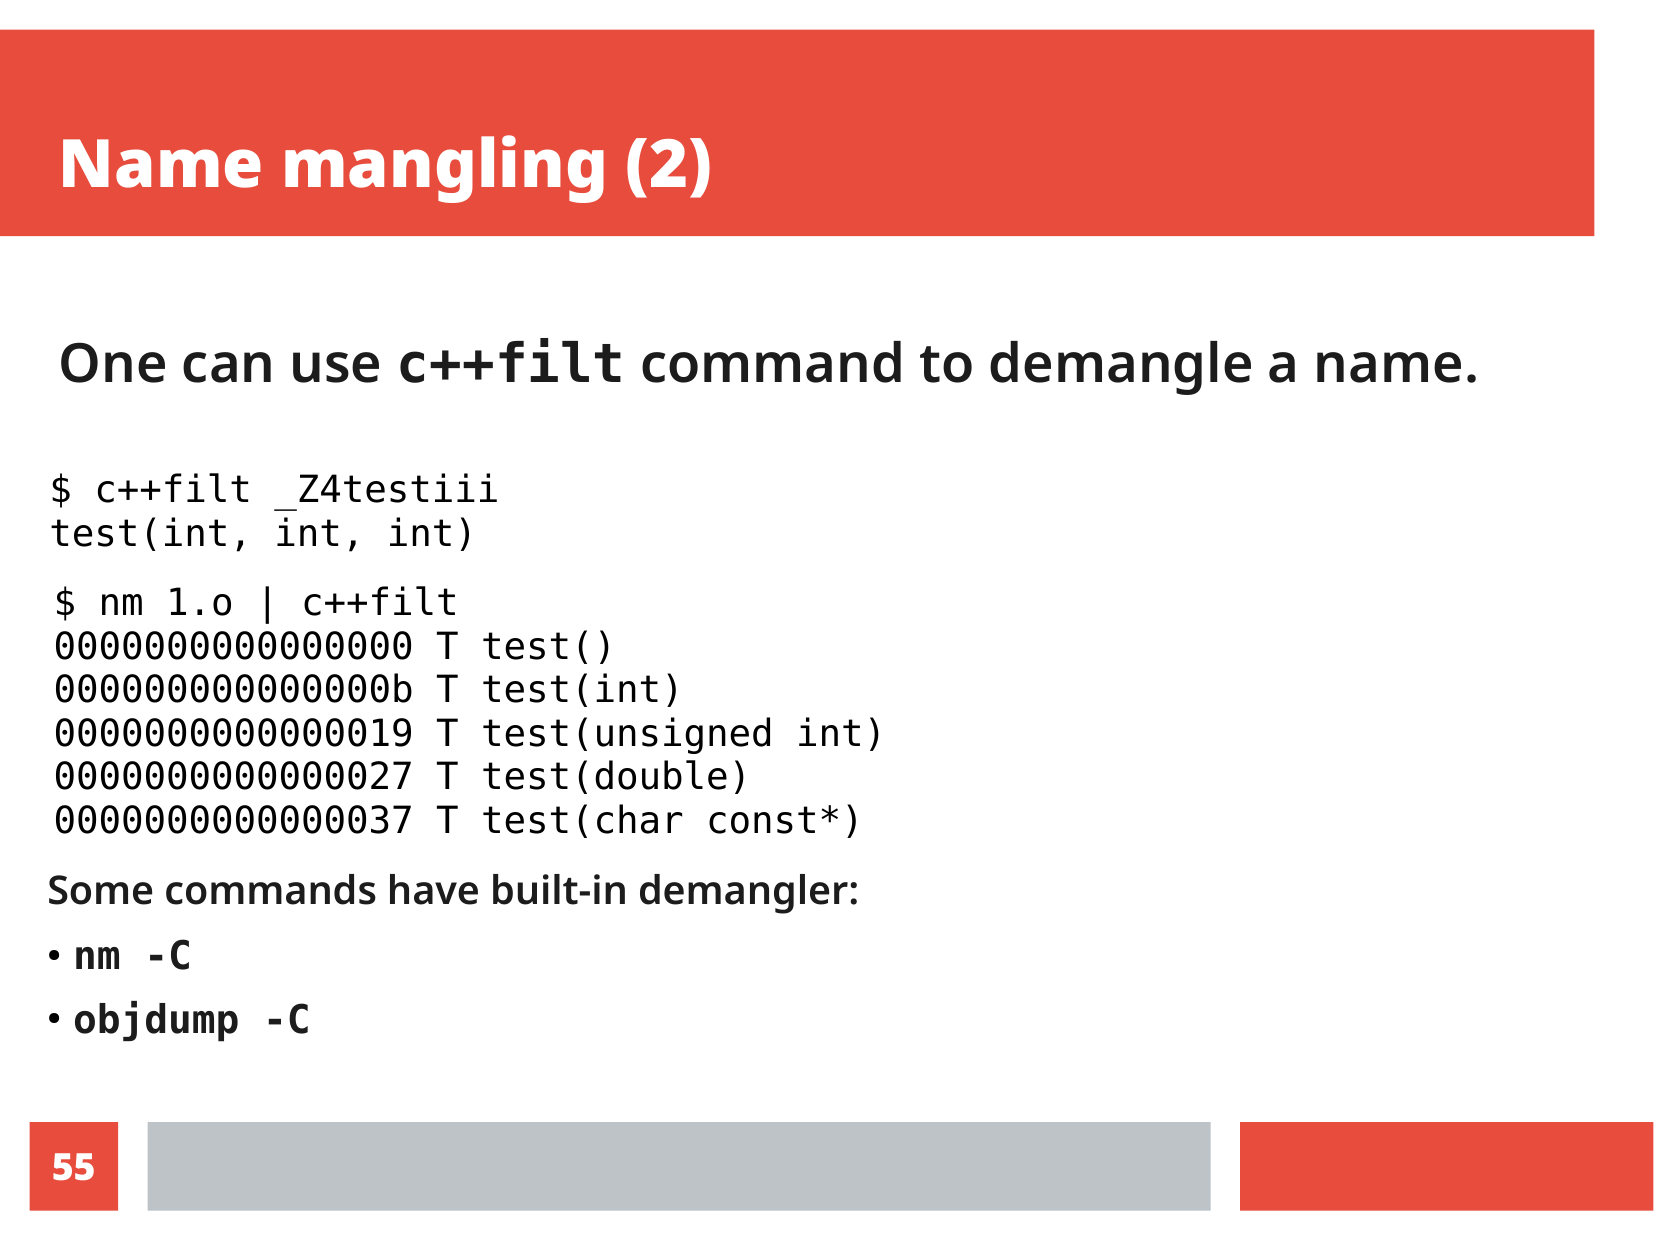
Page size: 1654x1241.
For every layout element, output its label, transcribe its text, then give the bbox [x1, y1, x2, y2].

title Name mangling (2) [59, 59, 1595, 207]
text_box $ nm 1.o | c++filt 0000000000000000 T test() 000000000000000b T test(int) 0000000000000019 T test(unsigned int) 0000000000000027 T test(double) 0000000000000037 T test(char const*) [38, 573, 1134, 981]
list Some commands have built-in demangler: nm -C objdump -C [47, 862, 1571, 1046]
list One can use c++filt command to demangle a name. [59, 324, 1583, 508]
text_box $ c++filt _Z4testiii test(int, int, int) [34, 460, 697, 603]
